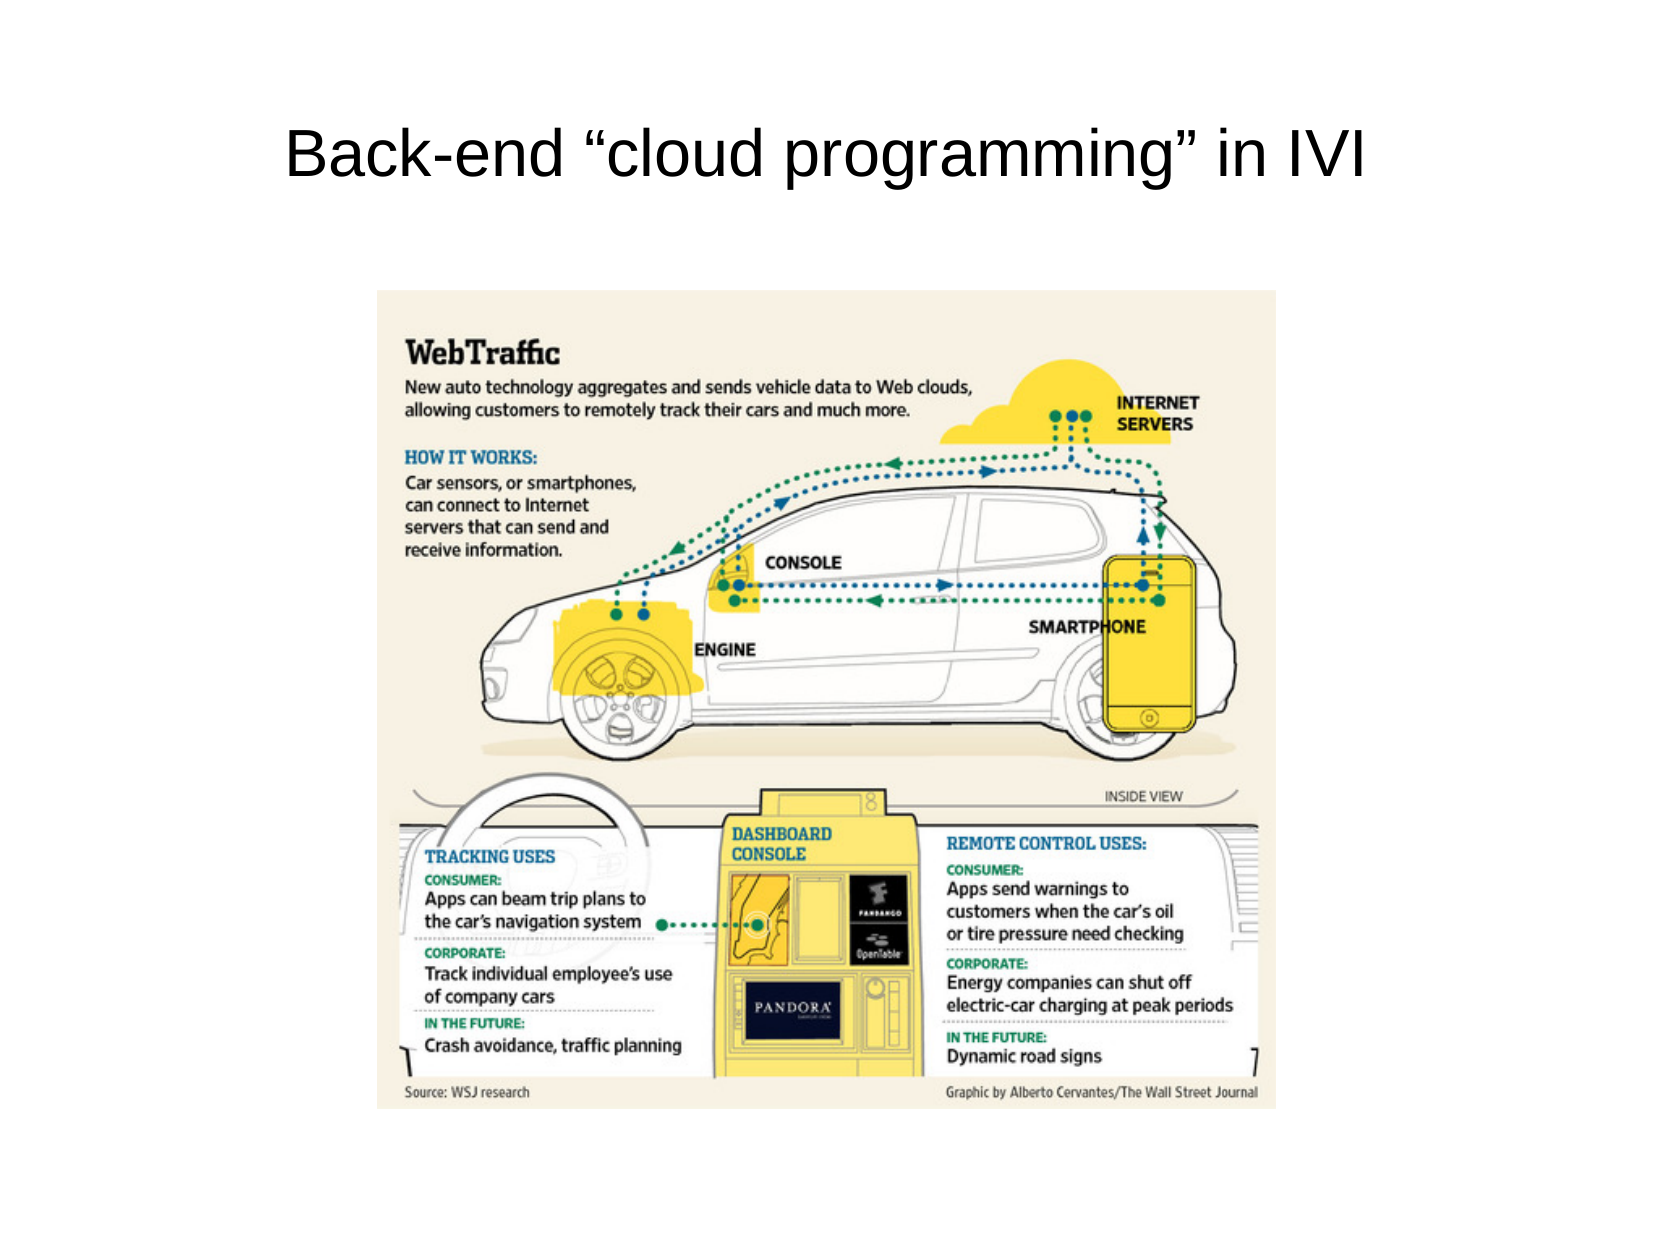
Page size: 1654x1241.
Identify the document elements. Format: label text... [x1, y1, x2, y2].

title Back-end “cloud programming” in IVI [82, 49, 1571, 257]
picture [377, 290, 1276, 1109]
